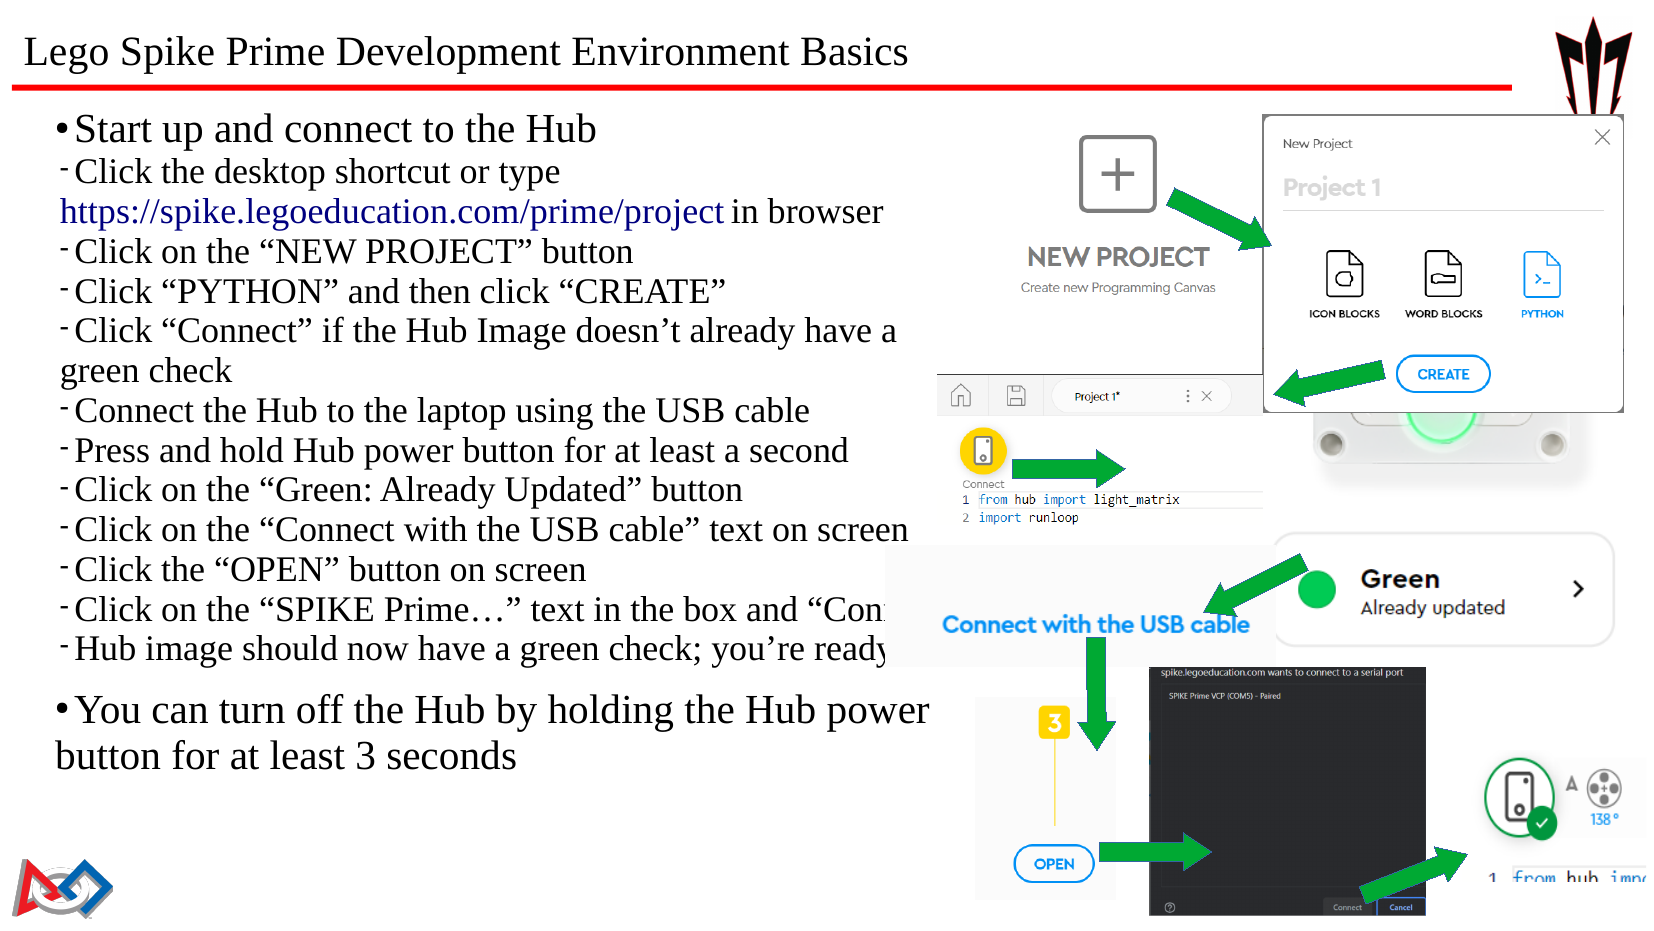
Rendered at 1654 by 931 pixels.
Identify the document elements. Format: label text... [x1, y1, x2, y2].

picture [975, 106, 1235, 310]
picture [12, 859, 113, 919]
text_box [1359, 846, 1468, 904]
text_box [1166, 187, 1272, 251]
picture [975, 697, 1116, 901]
text_box [1012, 449, 1126, 488]
text_box [1203, 553, 1309, 617]
picture [1106, 697, 1116, 721]
text_box [1099, 832, 1212, 871]
list Start up and connect to the Hub Click the desktop shortcut or type https://spike.legoeducation.com/prime/project in browser Click on the “NEW PROJECT” button Click “PYTHON” and then click “CREATE” Click “Connect” if the Hub Image doesn’t already have a green check Connect the Hub to the laptop using the USB cable Press and hold Hub power button for at least a second Click on the “Green: Already Updated” button Click on the “Connect with the USB cable” text on screen Click the “OPEN” button on screen Click on the “SPIKE Prime…” text in the box and “Connect” Hub image should now have a green check; you’re ready! You can turn off the Hub by holding the Hub power button for at least 3 seconds [55, 106, 976, 826]
text_box [1273, 360, 1386, 407]
picture [885, 16, 1654, 916]
picture [1462, 750, 1647, 882]
title Lego Spike Prime Development Environment Basics [23, 13, 1512, 89]
text_box [1077, 637, 1116, 751]
